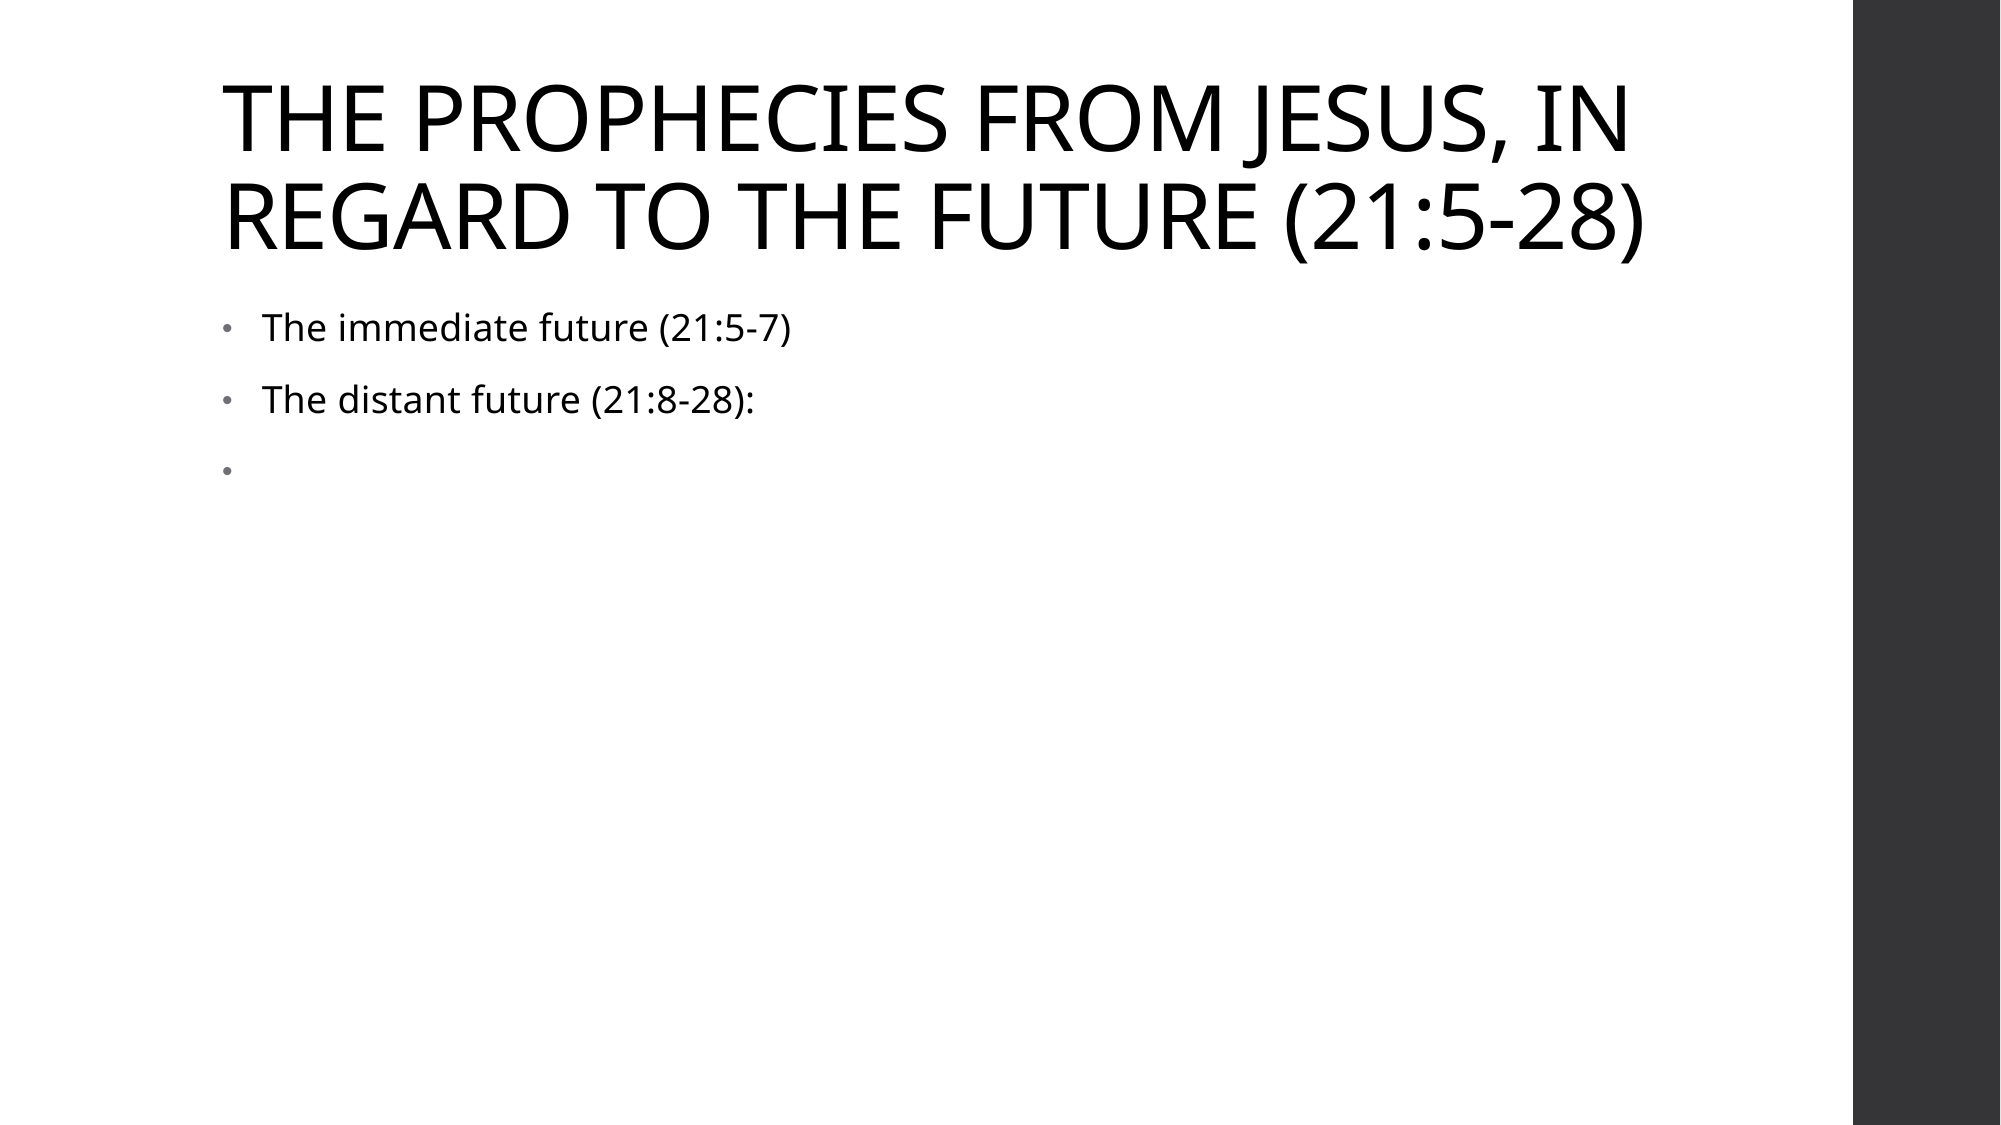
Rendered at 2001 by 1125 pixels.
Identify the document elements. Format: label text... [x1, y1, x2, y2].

title THE PROPHECIES FROM JESUS, IN REGARD TO THE FUTURE (21:5-28) [206, 60, 1797, 278]
list The immediate future (21:5-7) The distant future (21:8-28): [206, 299, 1617, 1014]
